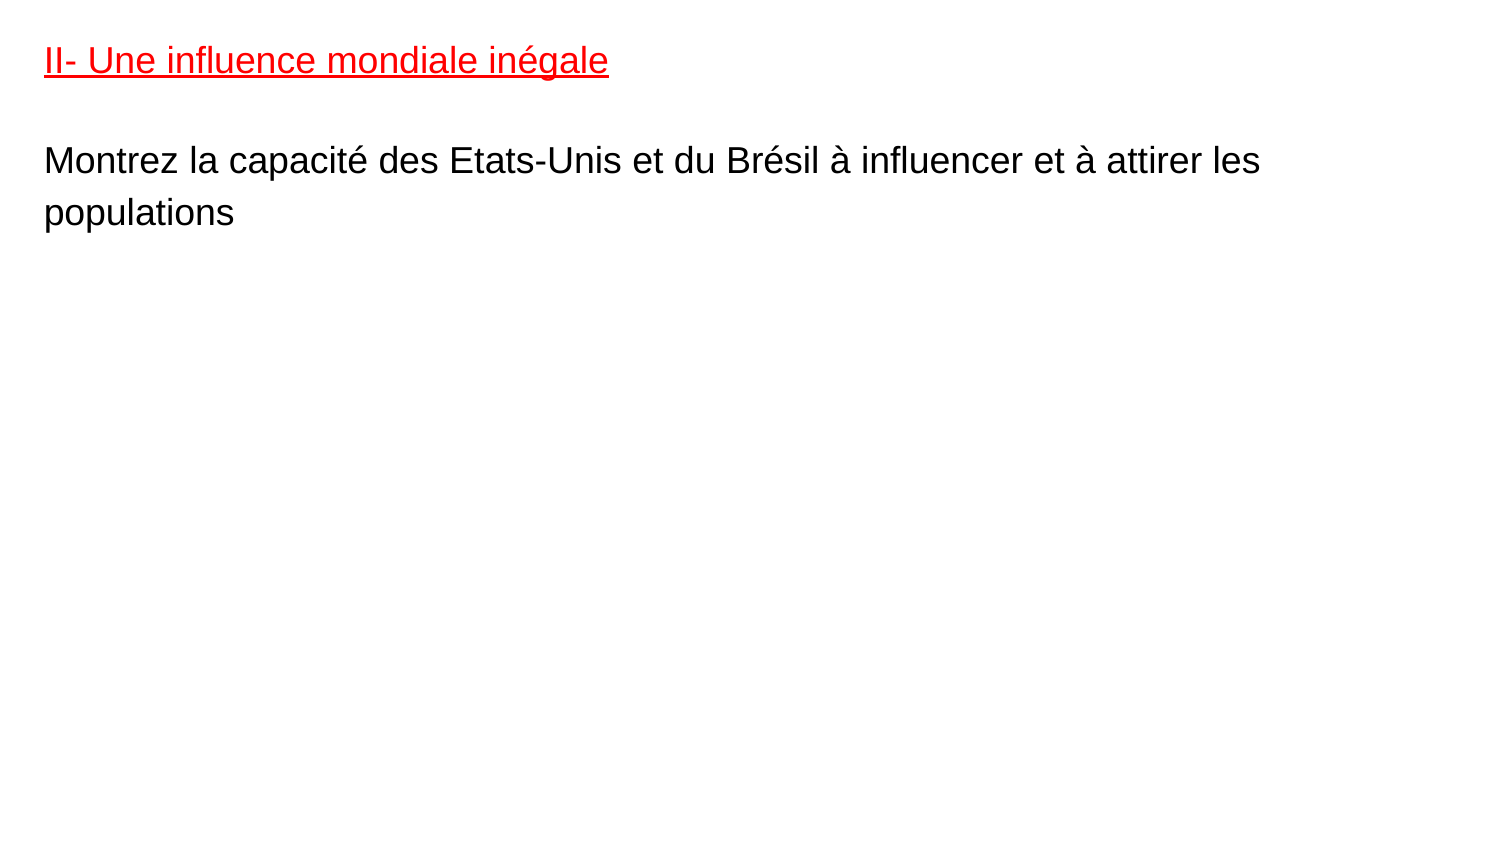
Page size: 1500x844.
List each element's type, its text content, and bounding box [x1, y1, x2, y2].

list Montrez la capacité des Etats-Unis et du Brésil à influencer et à attirer les populations [28, 114, 1443, 730]
title II- Une influence mondiale inégale [28, 20, 1427, 114]
